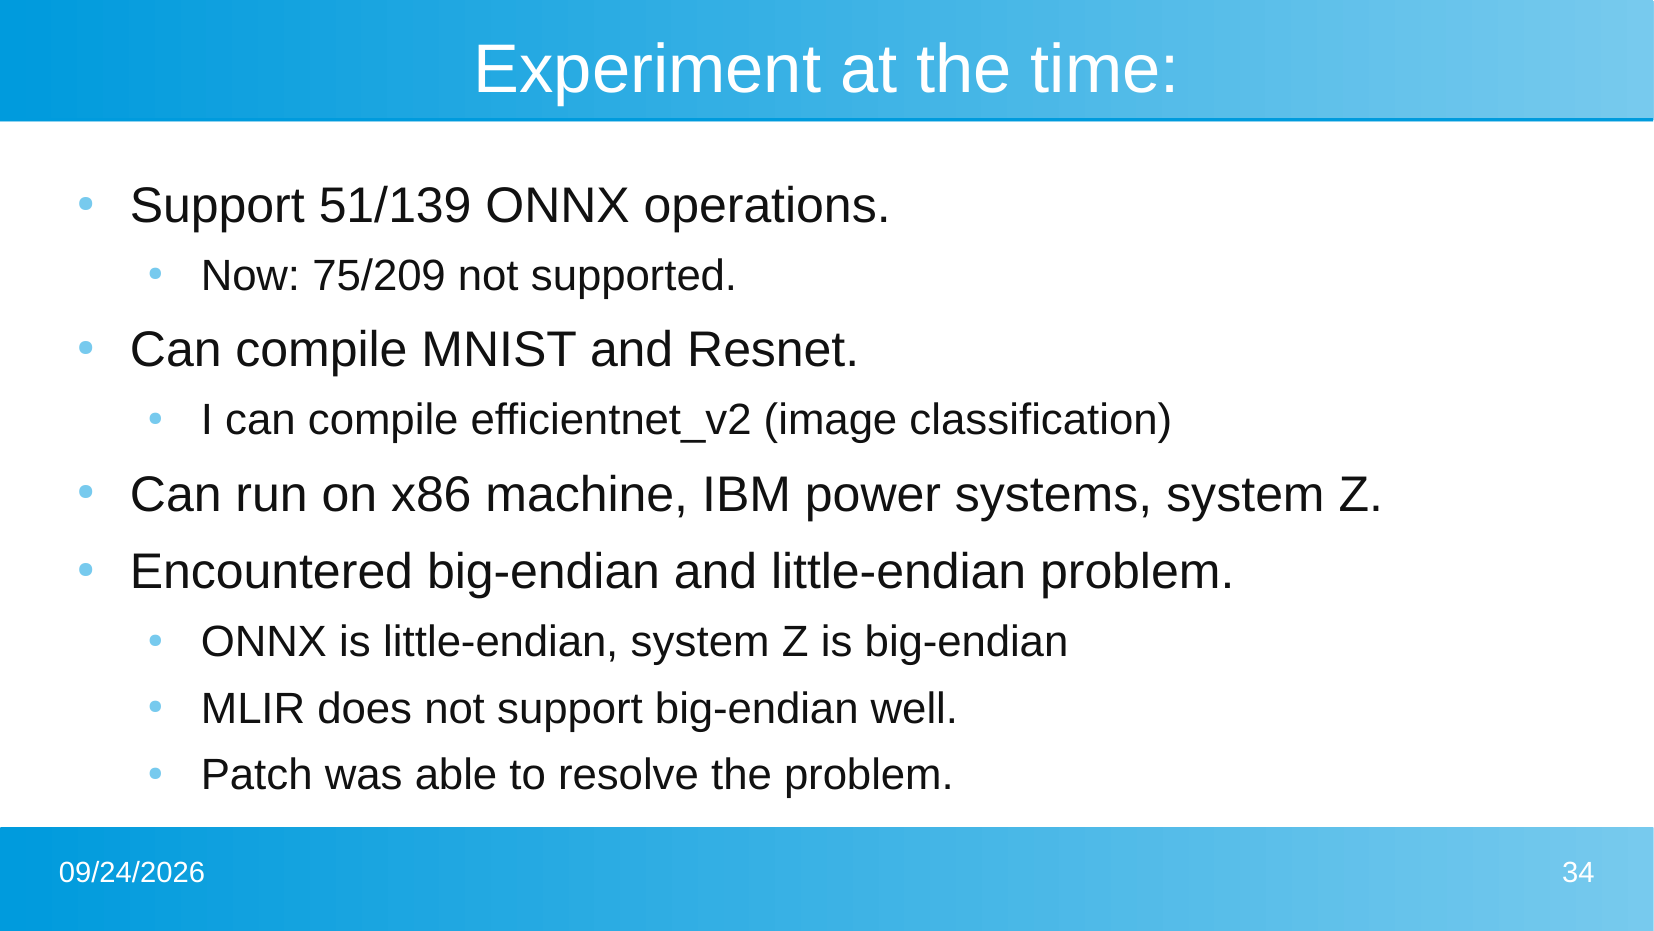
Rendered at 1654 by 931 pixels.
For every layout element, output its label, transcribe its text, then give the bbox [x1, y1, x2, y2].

title Experiment at the time: [59, 29, 1595, 108]
list Support 51/139 ONNX operations. Now: 75/209 not supported. Can compile MNIST and Resnet. I can compile efficientnet_v2 (image classification) Can run on x86 machine, IBM power systems, system Z. Encountered big-endian and little-endian problem. ONNX is little-endian, system Z is big-endian MLIR does not support big-endian well. Patch was able to resolve the problem. [59, 177, 1595, 768]
